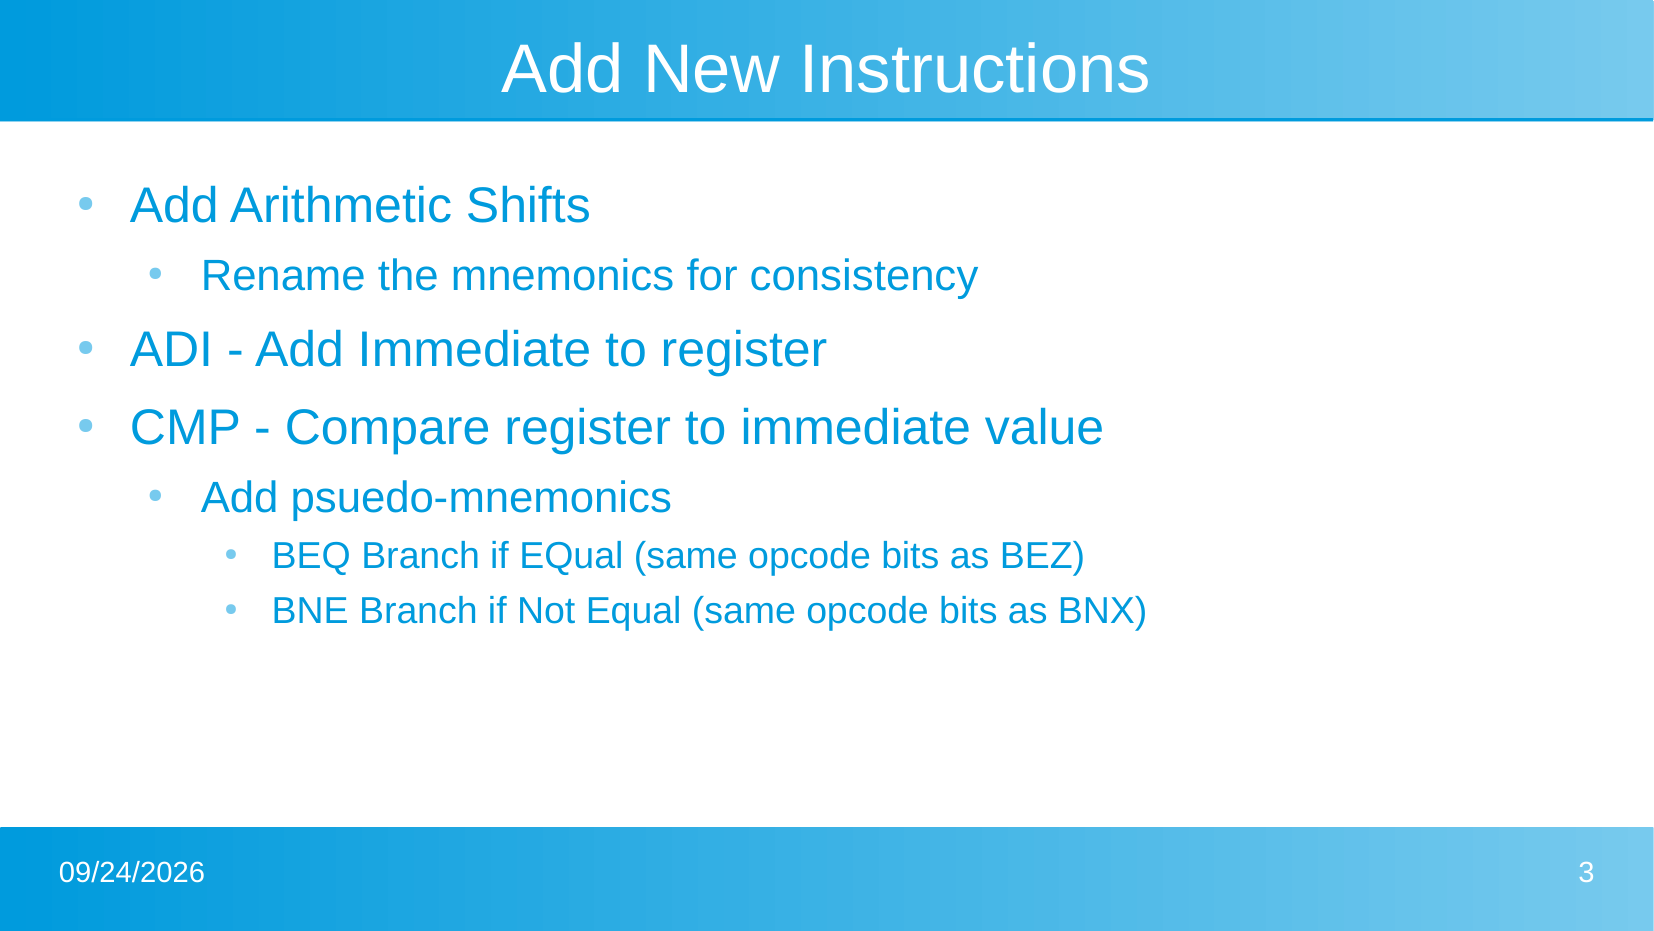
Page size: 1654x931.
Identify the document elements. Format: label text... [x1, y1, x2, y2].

title Add New Instructions [59, 29, 1595, 108]
list Add Arithmetic Shifts Rename the mnemonics for consistency ADI - Add Immediate to register CMP - Compare register to immediate value Add psuedo-mnemonics BEQ Branch if EQual (same opcode bits as BEZ) BNE Branch if Not Equal (same opcode bits as BNX) [59, 177, 1595, 768]
